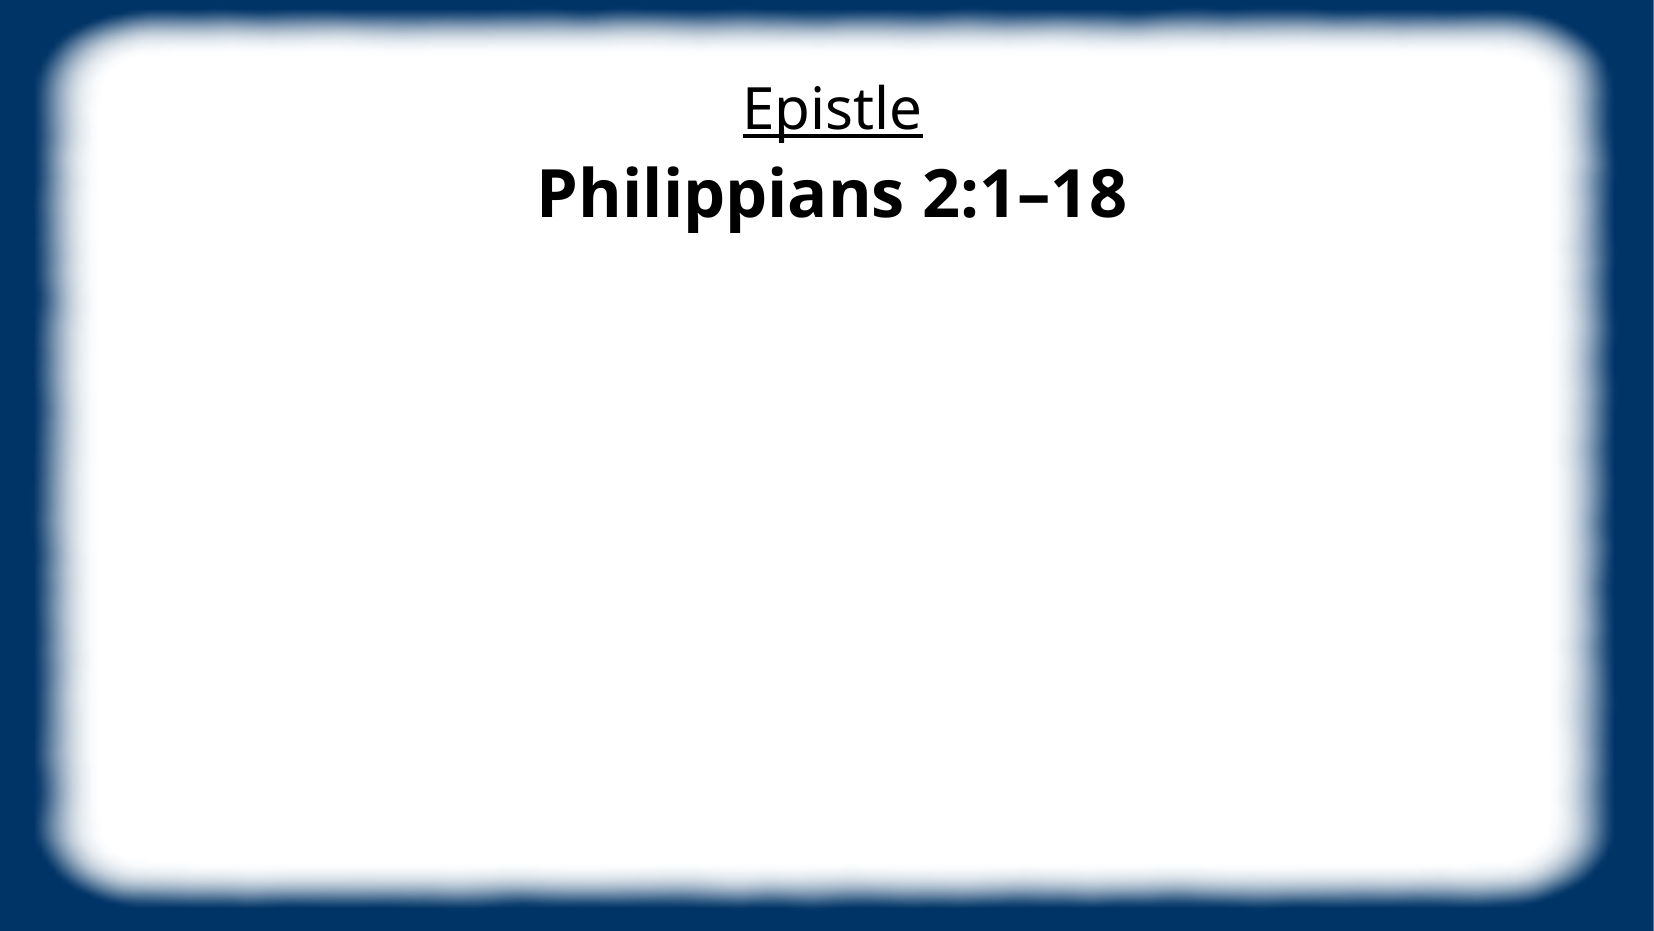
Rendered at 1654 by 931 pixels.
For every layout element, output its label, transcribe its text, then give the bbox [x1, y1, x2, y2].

picture [0, 0, 1654, 931]
text_box Epistle Philippians 2:1–18 [90, 60, 1576, 241]
